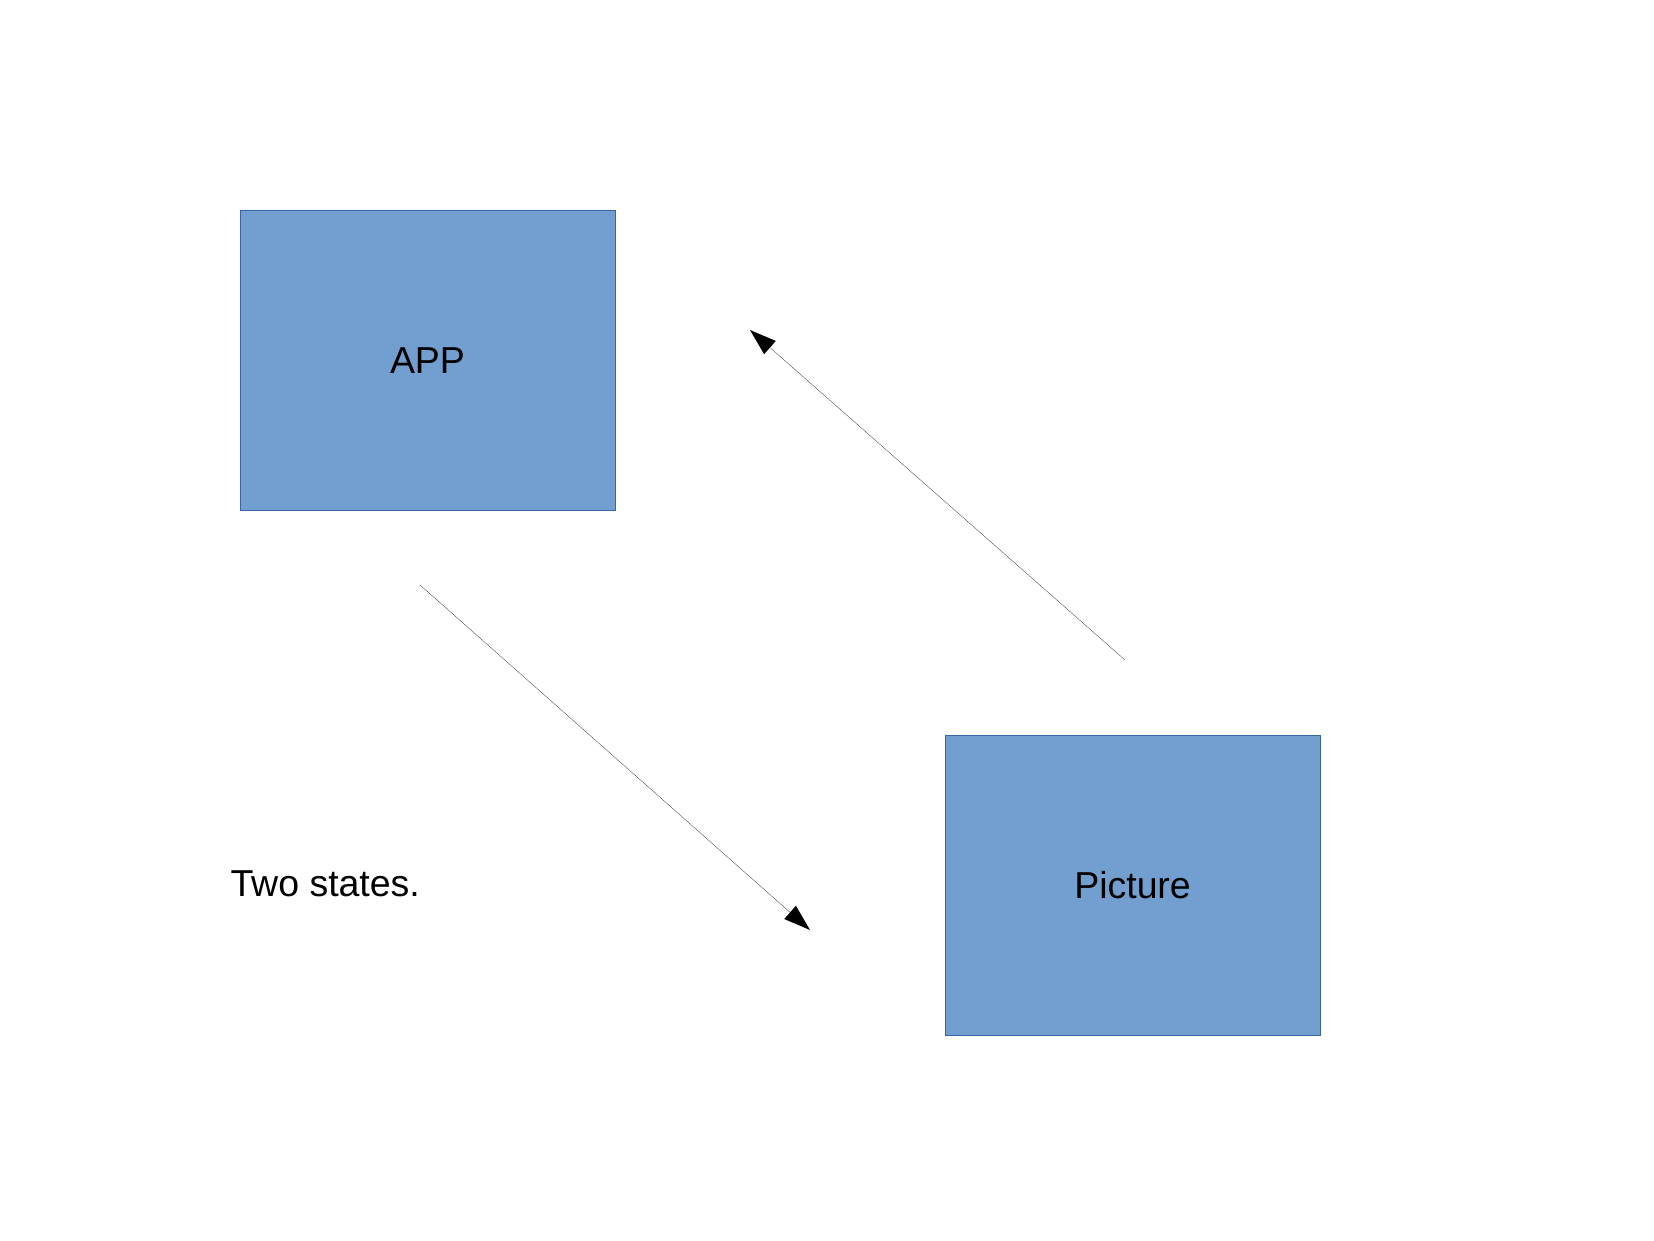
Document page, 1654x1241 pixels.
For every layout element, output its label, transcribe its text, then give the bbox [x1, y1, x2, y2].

text_box Picture [945, 735, 1321, 1036]
text_box Two states. [215, 855, 436, 912]
text_box APP [240, 210, 616, 511]
